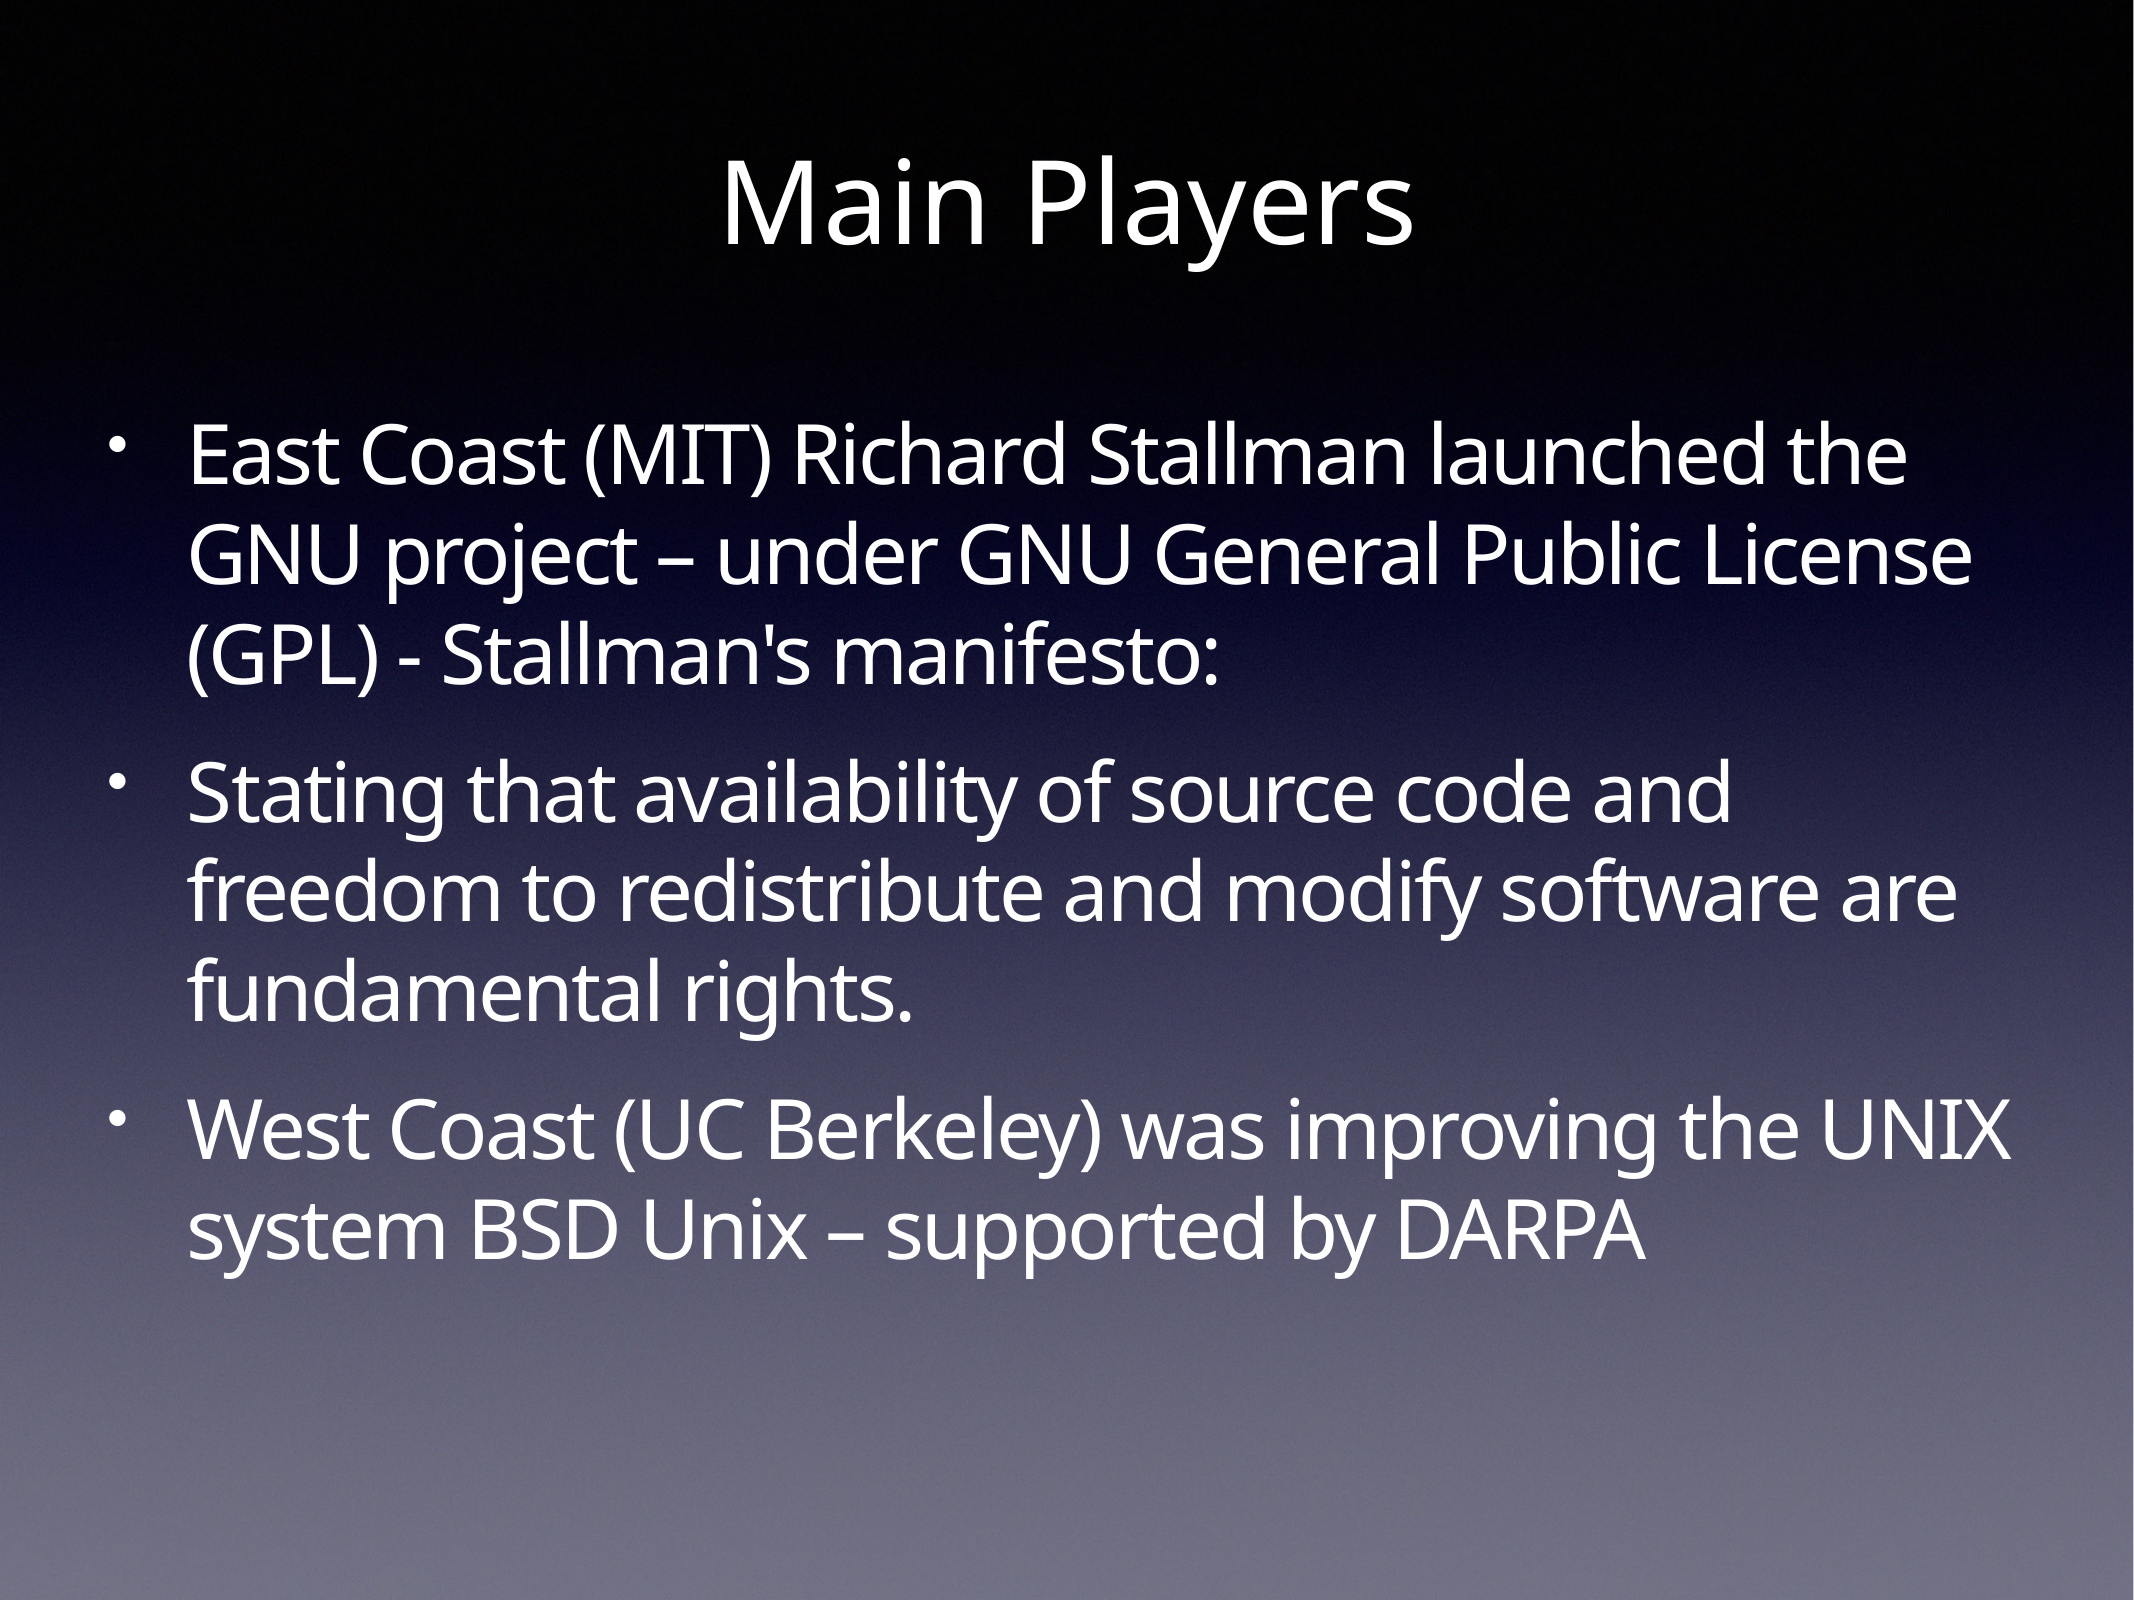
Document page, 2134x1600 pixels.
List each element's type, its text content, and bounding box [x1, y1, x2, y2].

text_box Main Players [107, 127, 2028, 268]
picture [0, 0, 2134, 1600]
text_box East Coast (MIT) Richard Stallman launched the GNU project – under GNU General Public License (GPL) - Stallman's manifesto: Stating that availability of source code and freedom to redistribute and modify software are fundamental rights. West Coast (UC Berkeley) was improving the UNIX system BSD Unix – supported by DARPA [107, 374, 2028, 1303]
